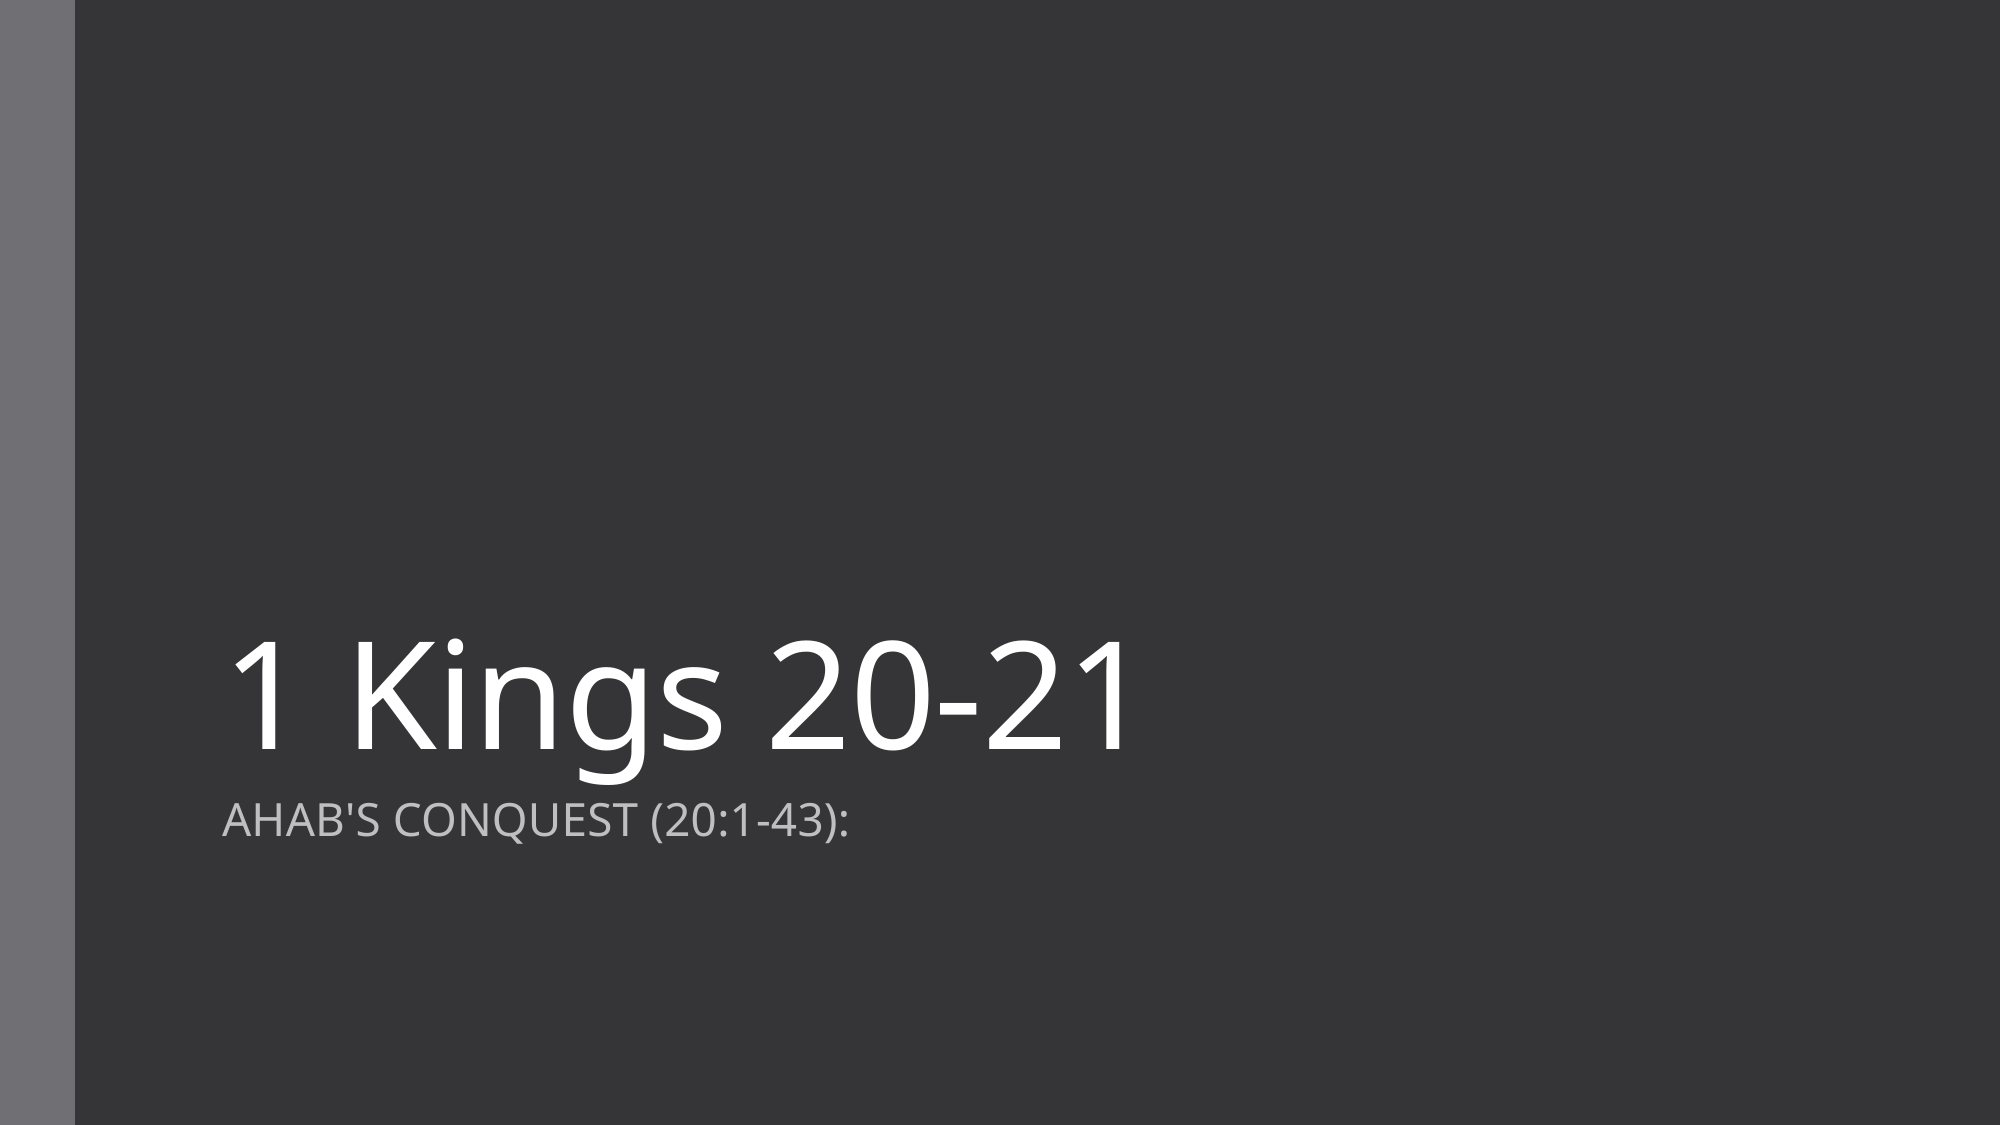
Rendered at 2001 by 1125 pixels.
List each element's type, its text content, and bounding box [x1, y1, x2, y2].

subtitle AHAB'S CONQUEST (20:1-43): [206, 787, 1752, 1066]
title 1 Kings 20-21 [206, 124, 1752, 787]
